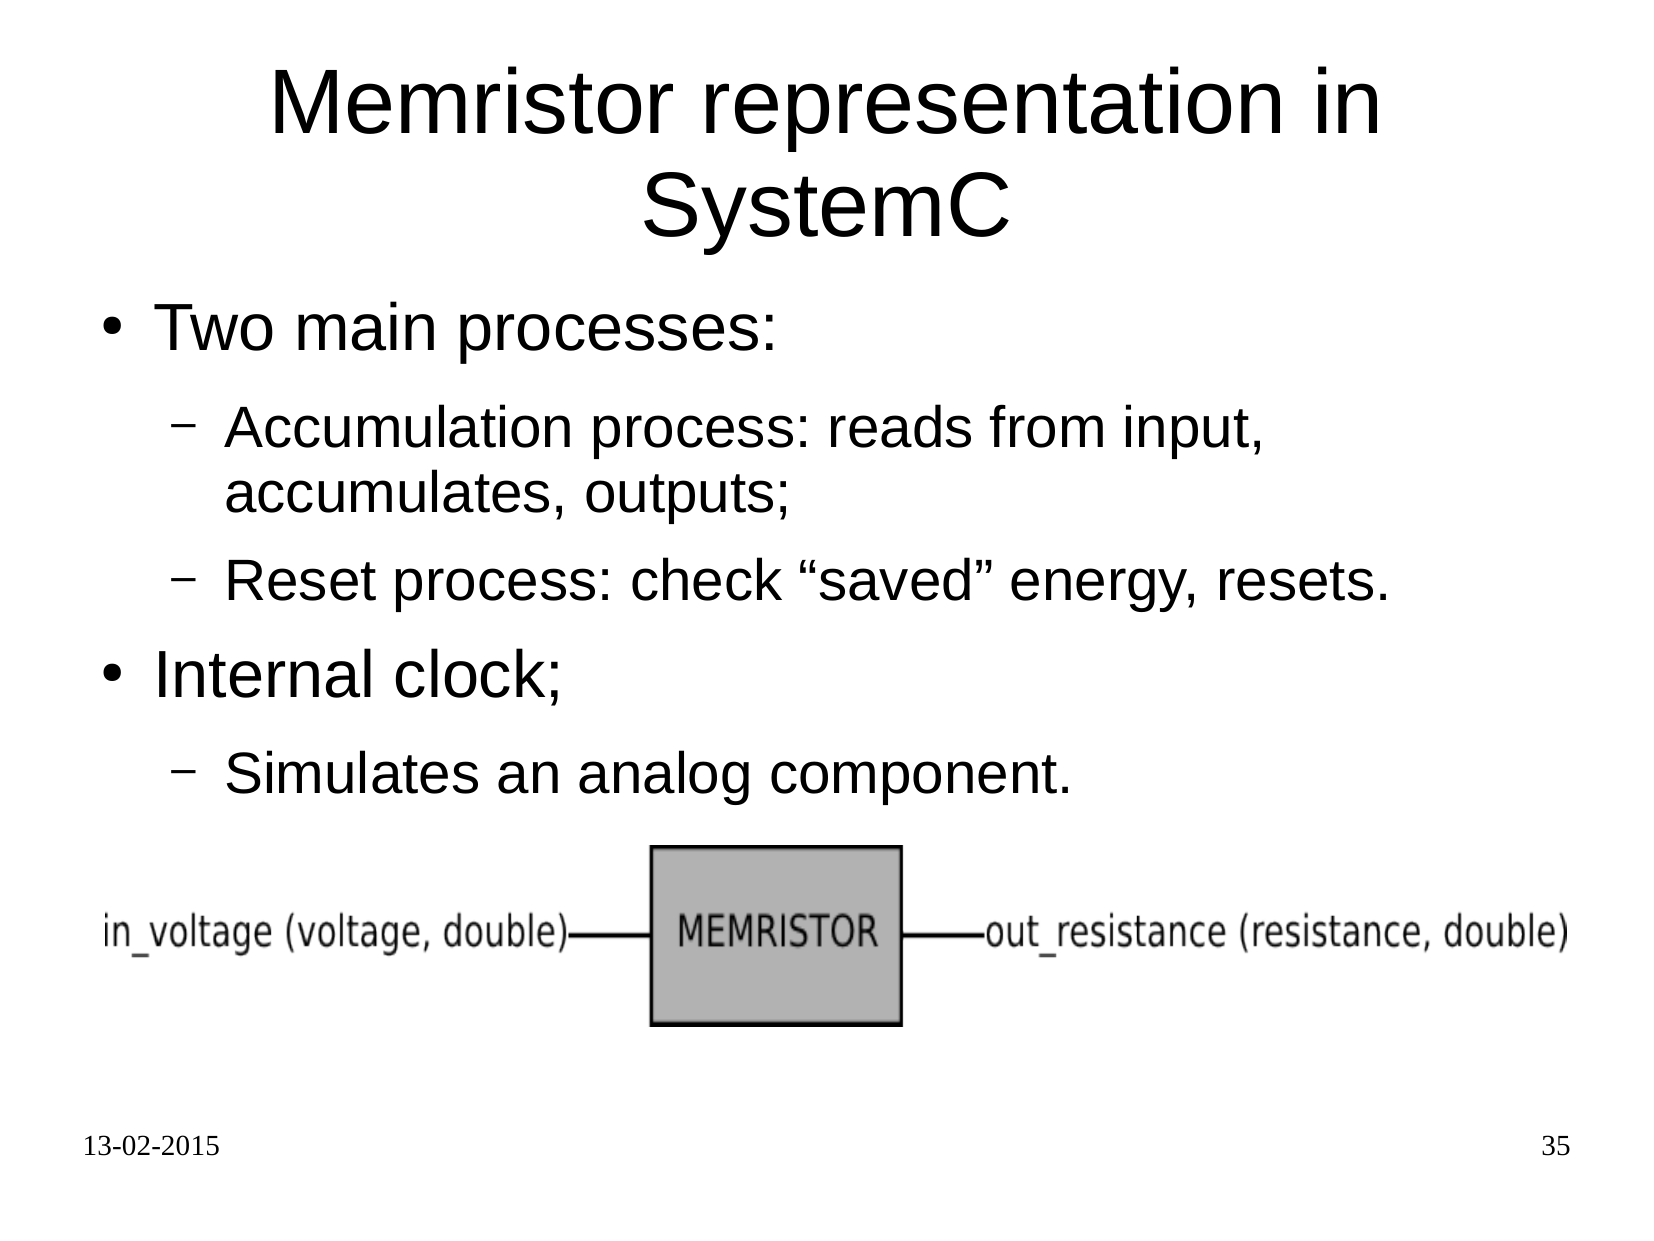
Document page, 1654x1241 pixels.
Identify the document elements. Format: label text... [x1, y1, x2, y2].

list Two main processes: Accumulation process: reads from input, accumulates, outputs; Reset process: check “saved” energy, resets. Internal clock; Simulates an analog component. [82, 290, 1571, 1010]
title Memristor representation in SystemC [82, 33, 1571, 273]
picture [105, 845, 1567, 1027]
